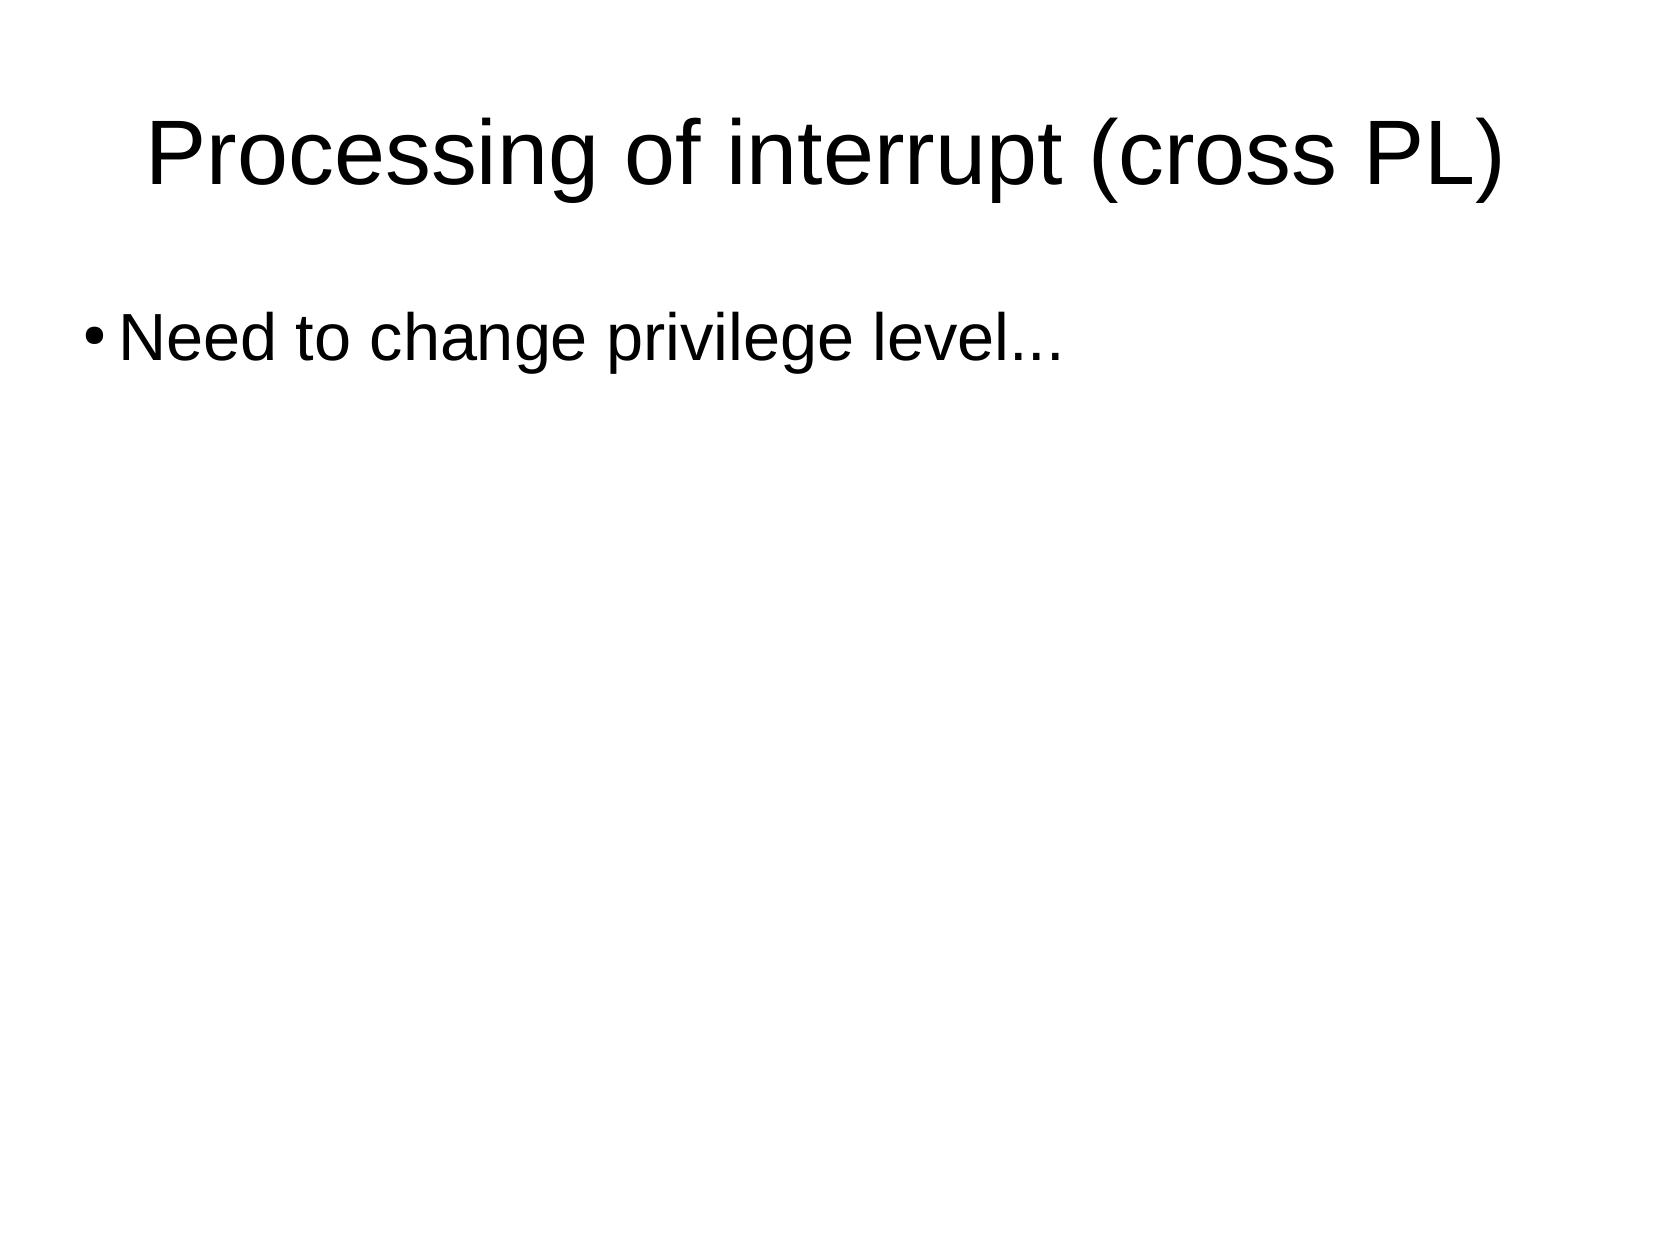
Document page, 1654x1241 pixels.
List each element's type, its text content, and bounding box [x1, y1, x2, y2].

title Processing of interrupt (cross PL) [82, 49, 1571, 257]
list Need to change privilege level... [82, 300, 1571, 1163]
